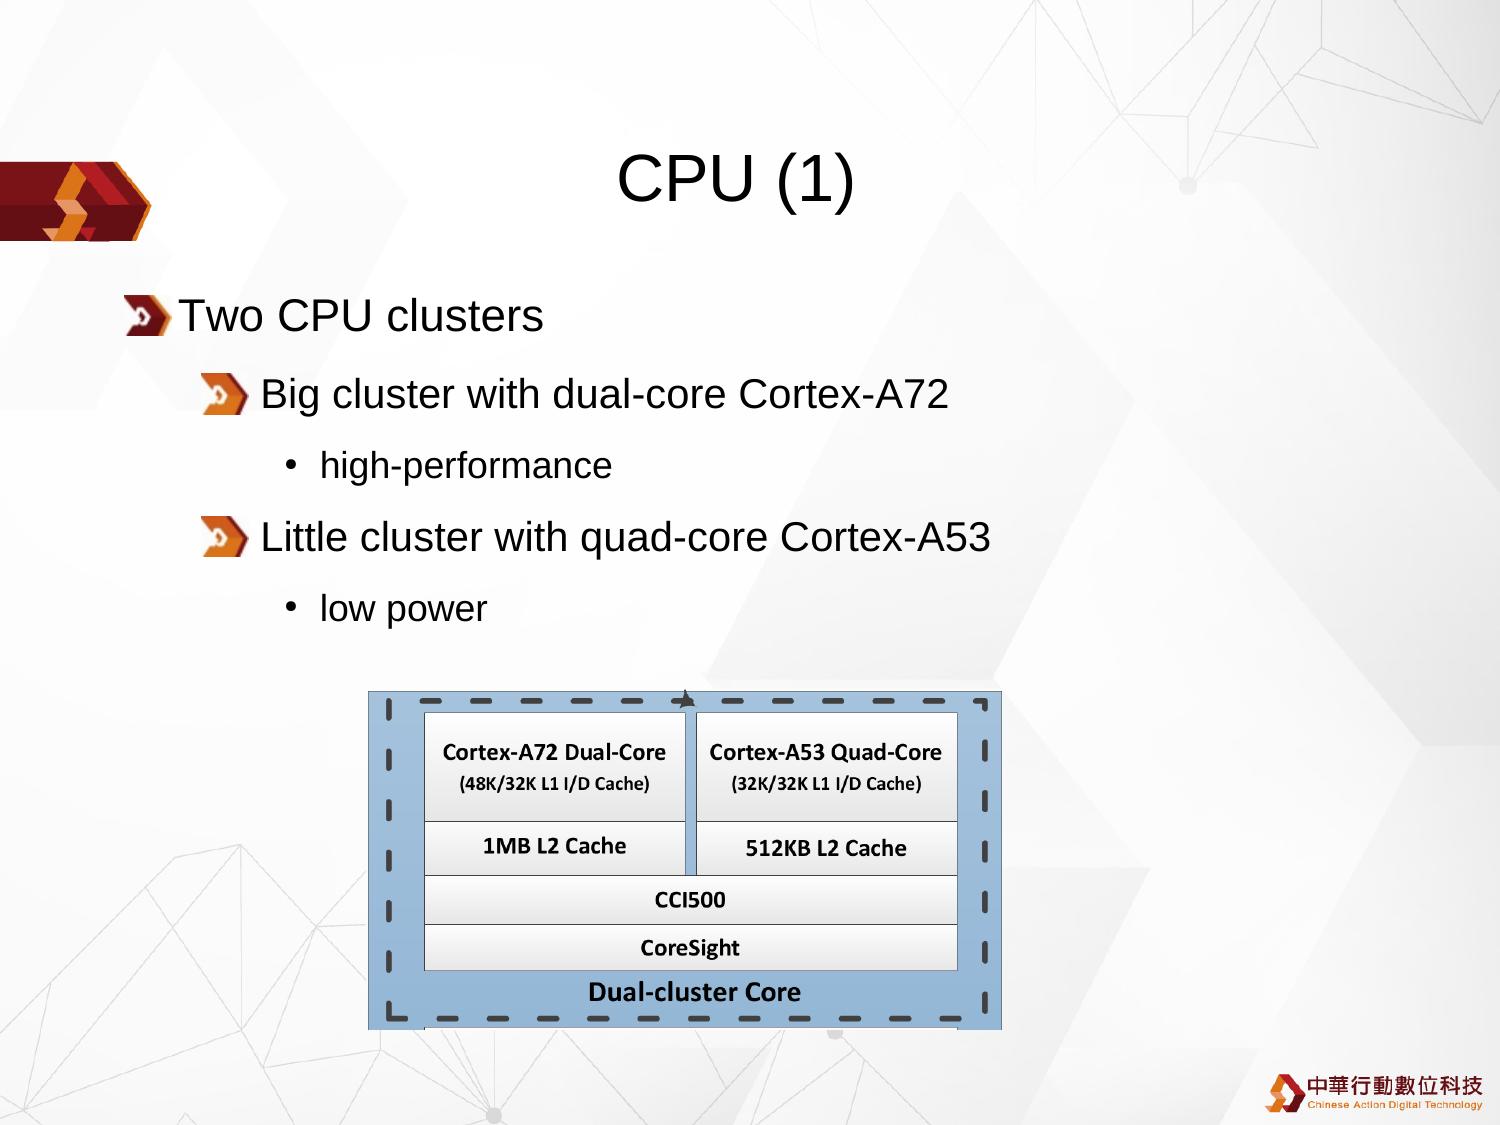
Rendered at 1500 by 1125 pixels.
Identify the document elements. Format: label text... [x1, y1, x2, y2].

title CPU (1) [107, 101, 1367, 255]
picture [0, 0, 1500, 1125]
list Two CPU clusters Big cluster with dual-core Cortex-A72 high-performance Little cluster with quad-core Cortex-A53 low power [107, 290, 1425, 943]
